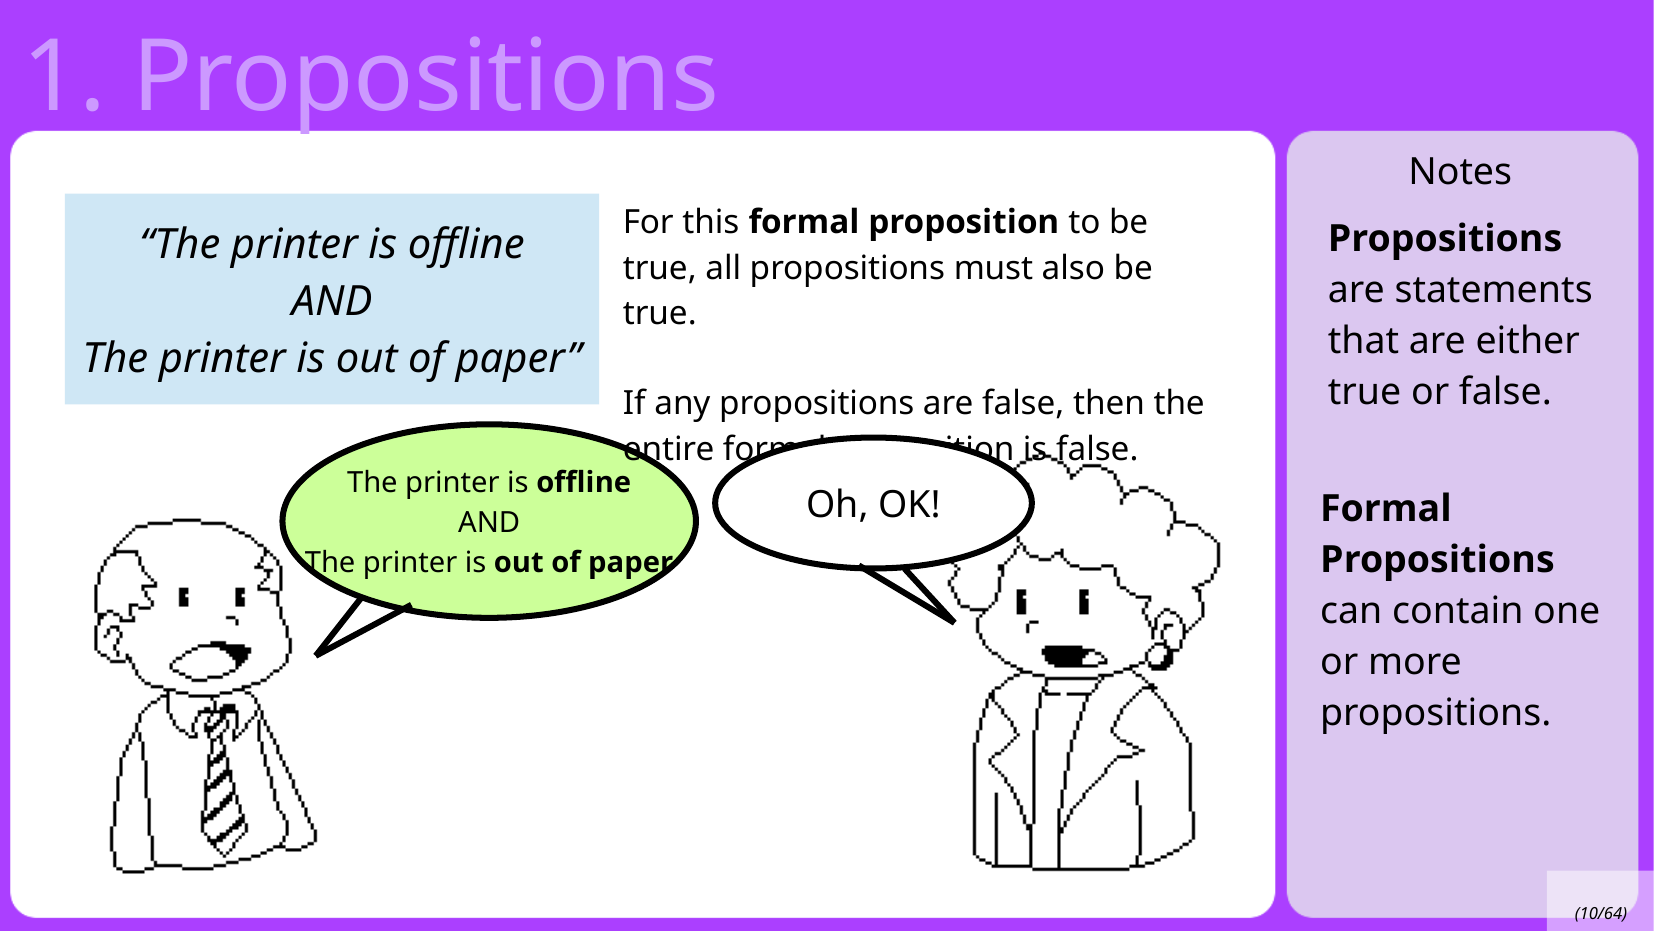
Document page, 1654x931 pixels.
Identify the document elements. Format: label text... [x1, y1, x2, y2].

table_cell False [1546, 870, 1654, 877]
text_box Propositions are statements that are either true or false. [1298, 222, 1623, 406]
picture [0, 0, 1654, 931]
text_box For this formal proposition to be true, all propositions must also be true. If any propositions are false, then the entire formal proposition is false. [608, 191, 1244, 401]
text_box “The printer is offline AND The printer is out of paper” [64, 193, 600, 405]
text_box Formal Propositions can contain one or more propositions. [1298, 496, 1623, 722]
text_box (<number>/64) [1546, 877, 1654, 931]
title 1. Propositions [22, 13, 1511, 130]
text_box Oh, OK! [715, 437, 1032, 569]
text_box Notes [1290, 141, 1631, 199]
text_box The printer is offline AND The printer is out of paper [282, 424, 696, 618]
